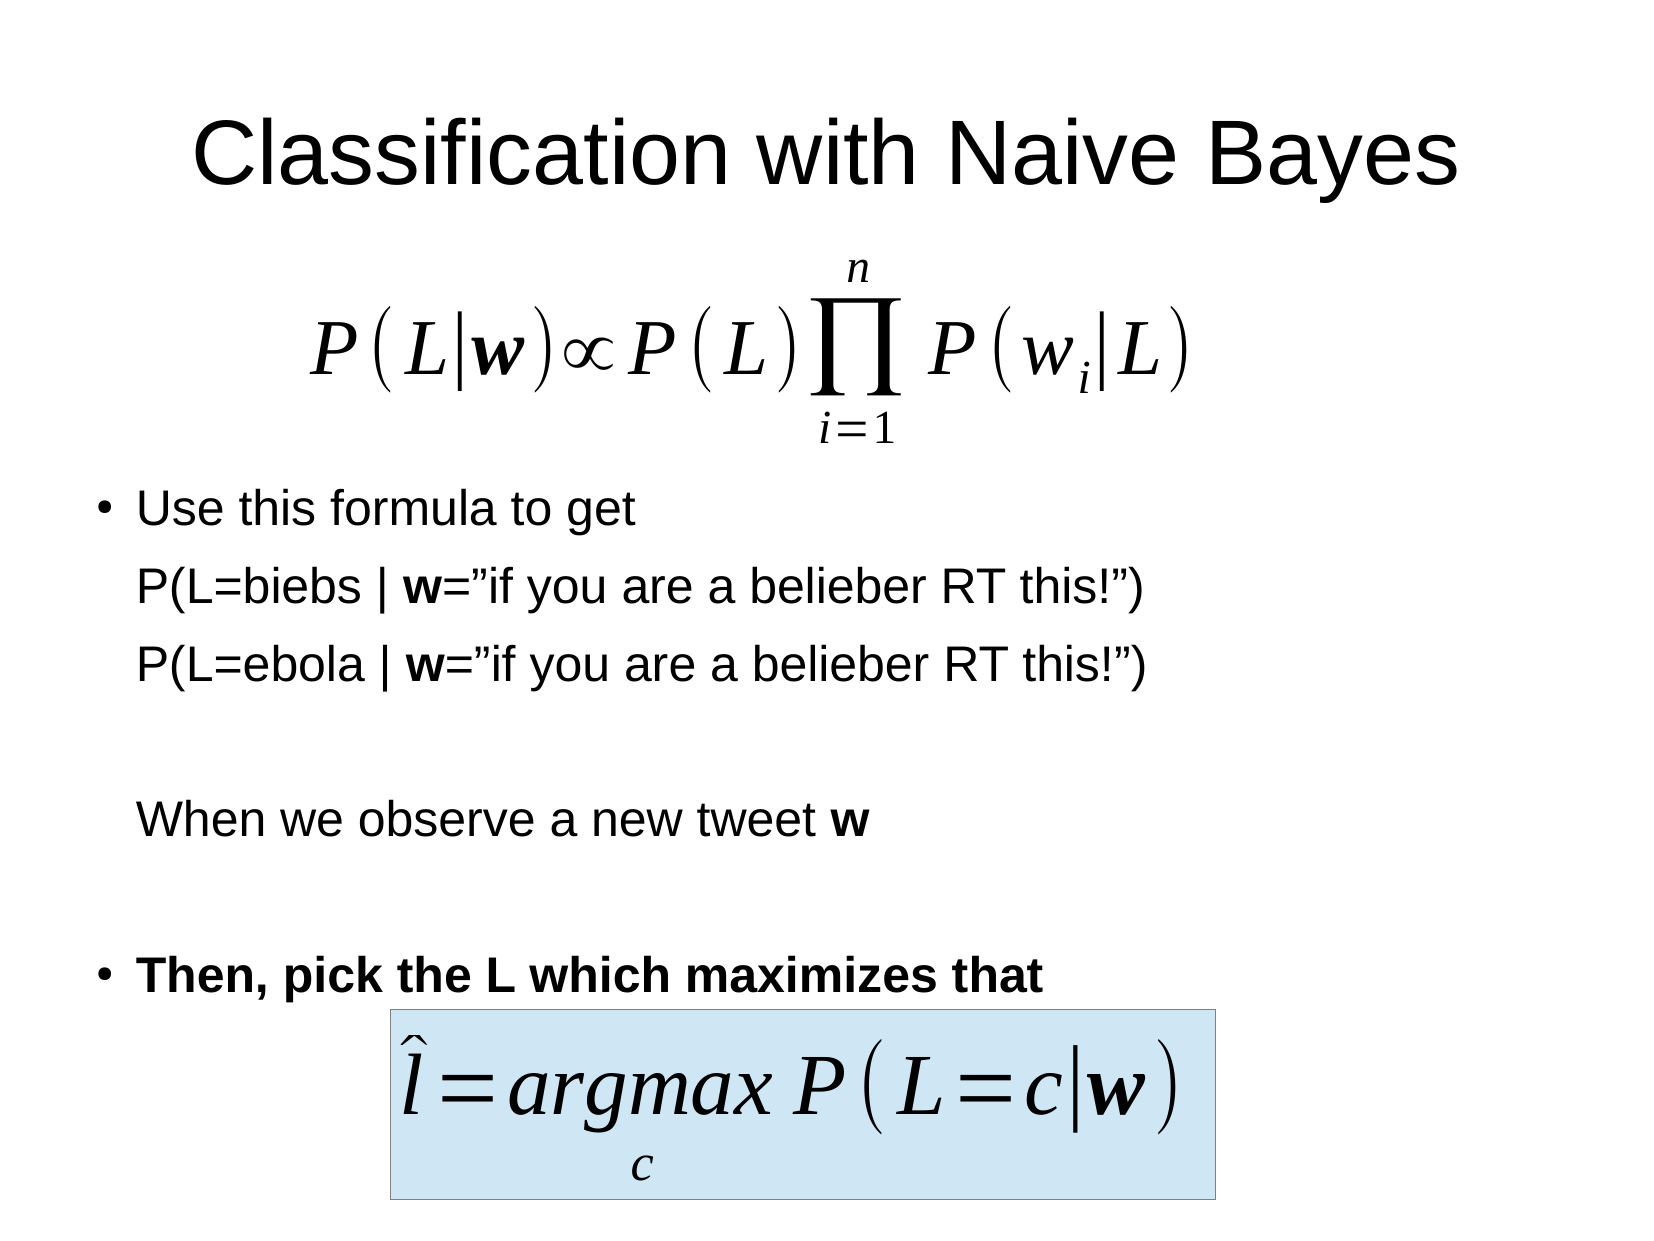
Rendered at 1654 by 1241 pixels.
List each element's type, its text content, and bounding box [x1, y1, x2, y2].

chart [390, 1035, 1189, 1192]
list Use this formula to get P(L=biebs | w=”if you are a belieber RT this!”) P(L=ebola | w=”if you are a belieber RT this!”) When we observe a new tweet w Then, pick the L which maximizes that [82, 480, 1538, 1010]
title Classification with Naive Bayes [82, 49, 1571, 257]
text_box [390, 1010, 1216, 1200]
chart [297, 240, 1201, 454]
